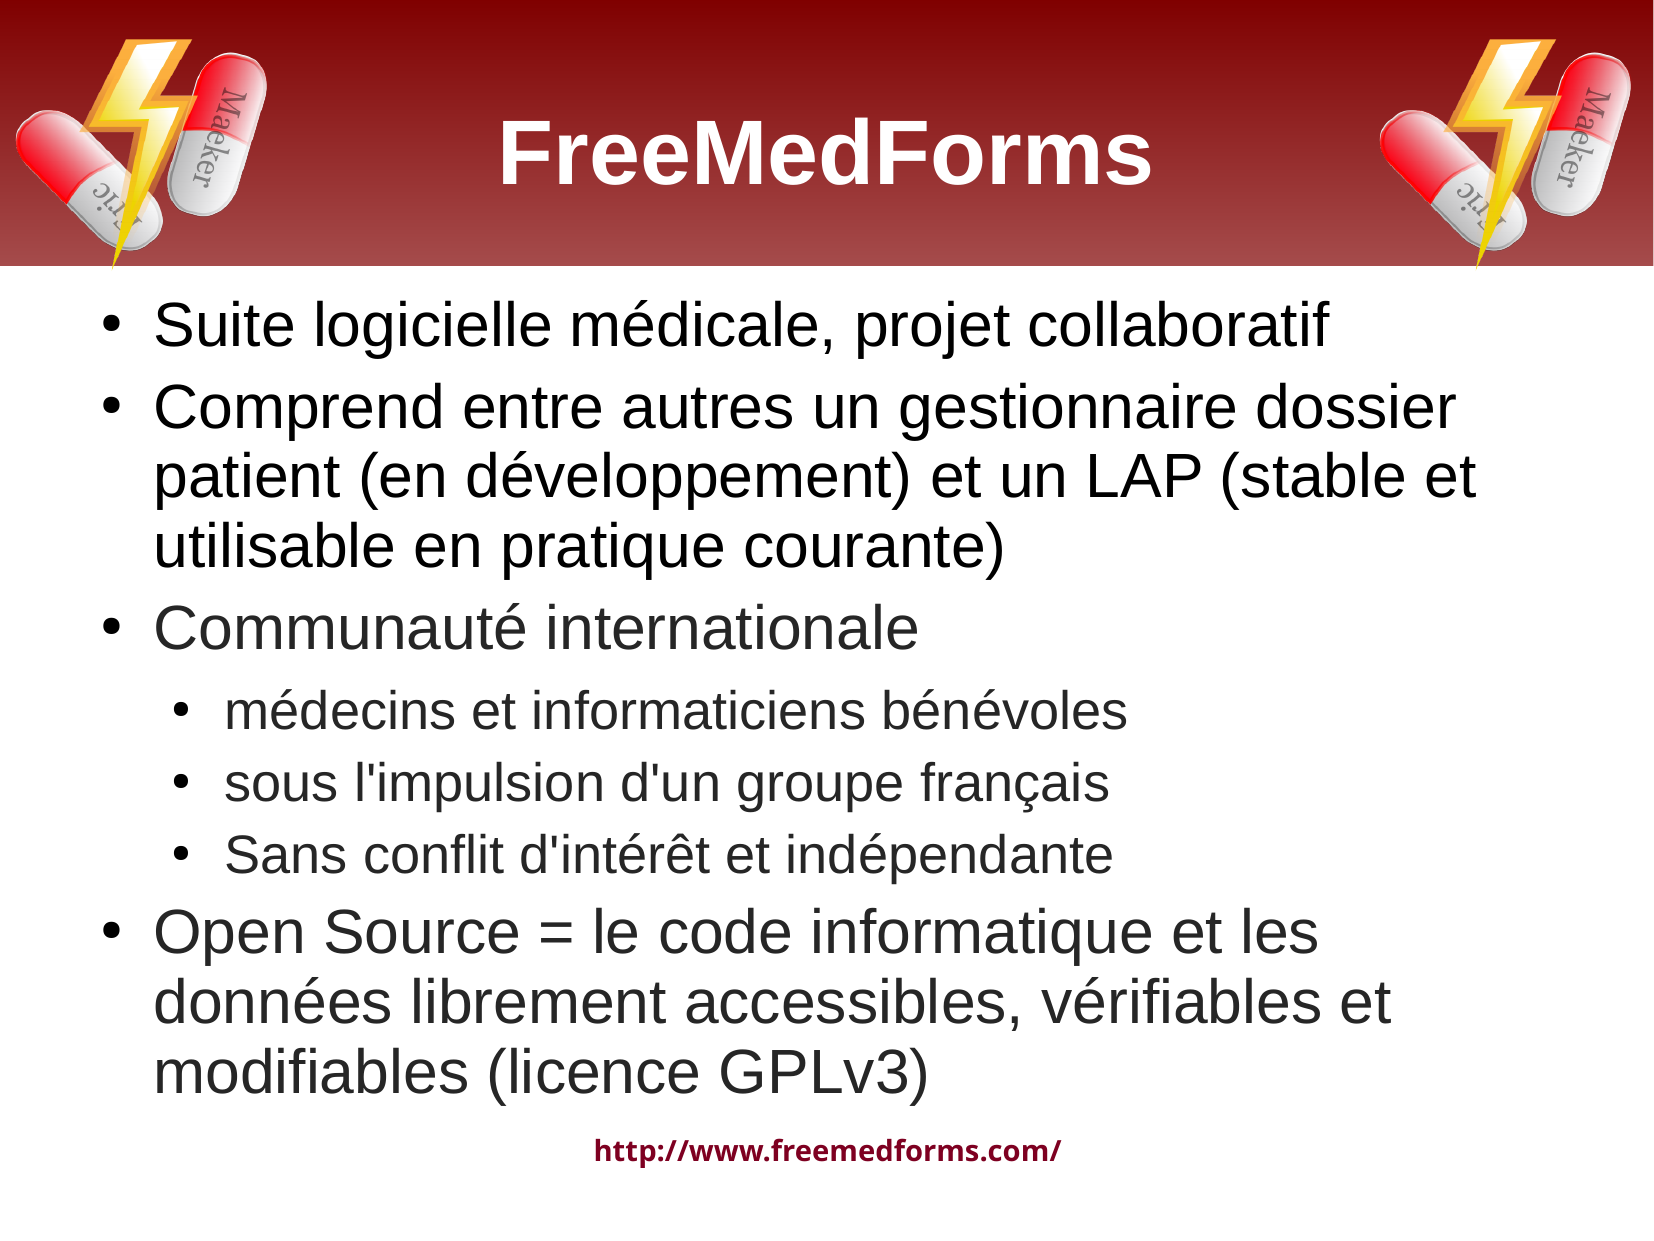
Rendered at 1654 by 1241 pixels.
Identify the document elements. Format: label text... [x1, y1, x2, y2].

list Suite logicielle médicale, projet collaboratif Comprend entre autres un gestionnaire dossier patient (en développement) et un LAP (stable et utilisable en pratique courante) Communauté internationale médecins et informaticiens bénévoles sous l'impulsion d'un groupe français Sans conflit d'intérêt et indépendante Open Source = le code informatique et les données librement accessibles, vérifiables et modifiables (licence GPLv3) [82, 290, 1571, 1107]
title FreeMedForms [295, 49, 1359, 257]
picture [1364, 29, 1635, 273]
picture [0, 29, 271, 273]
